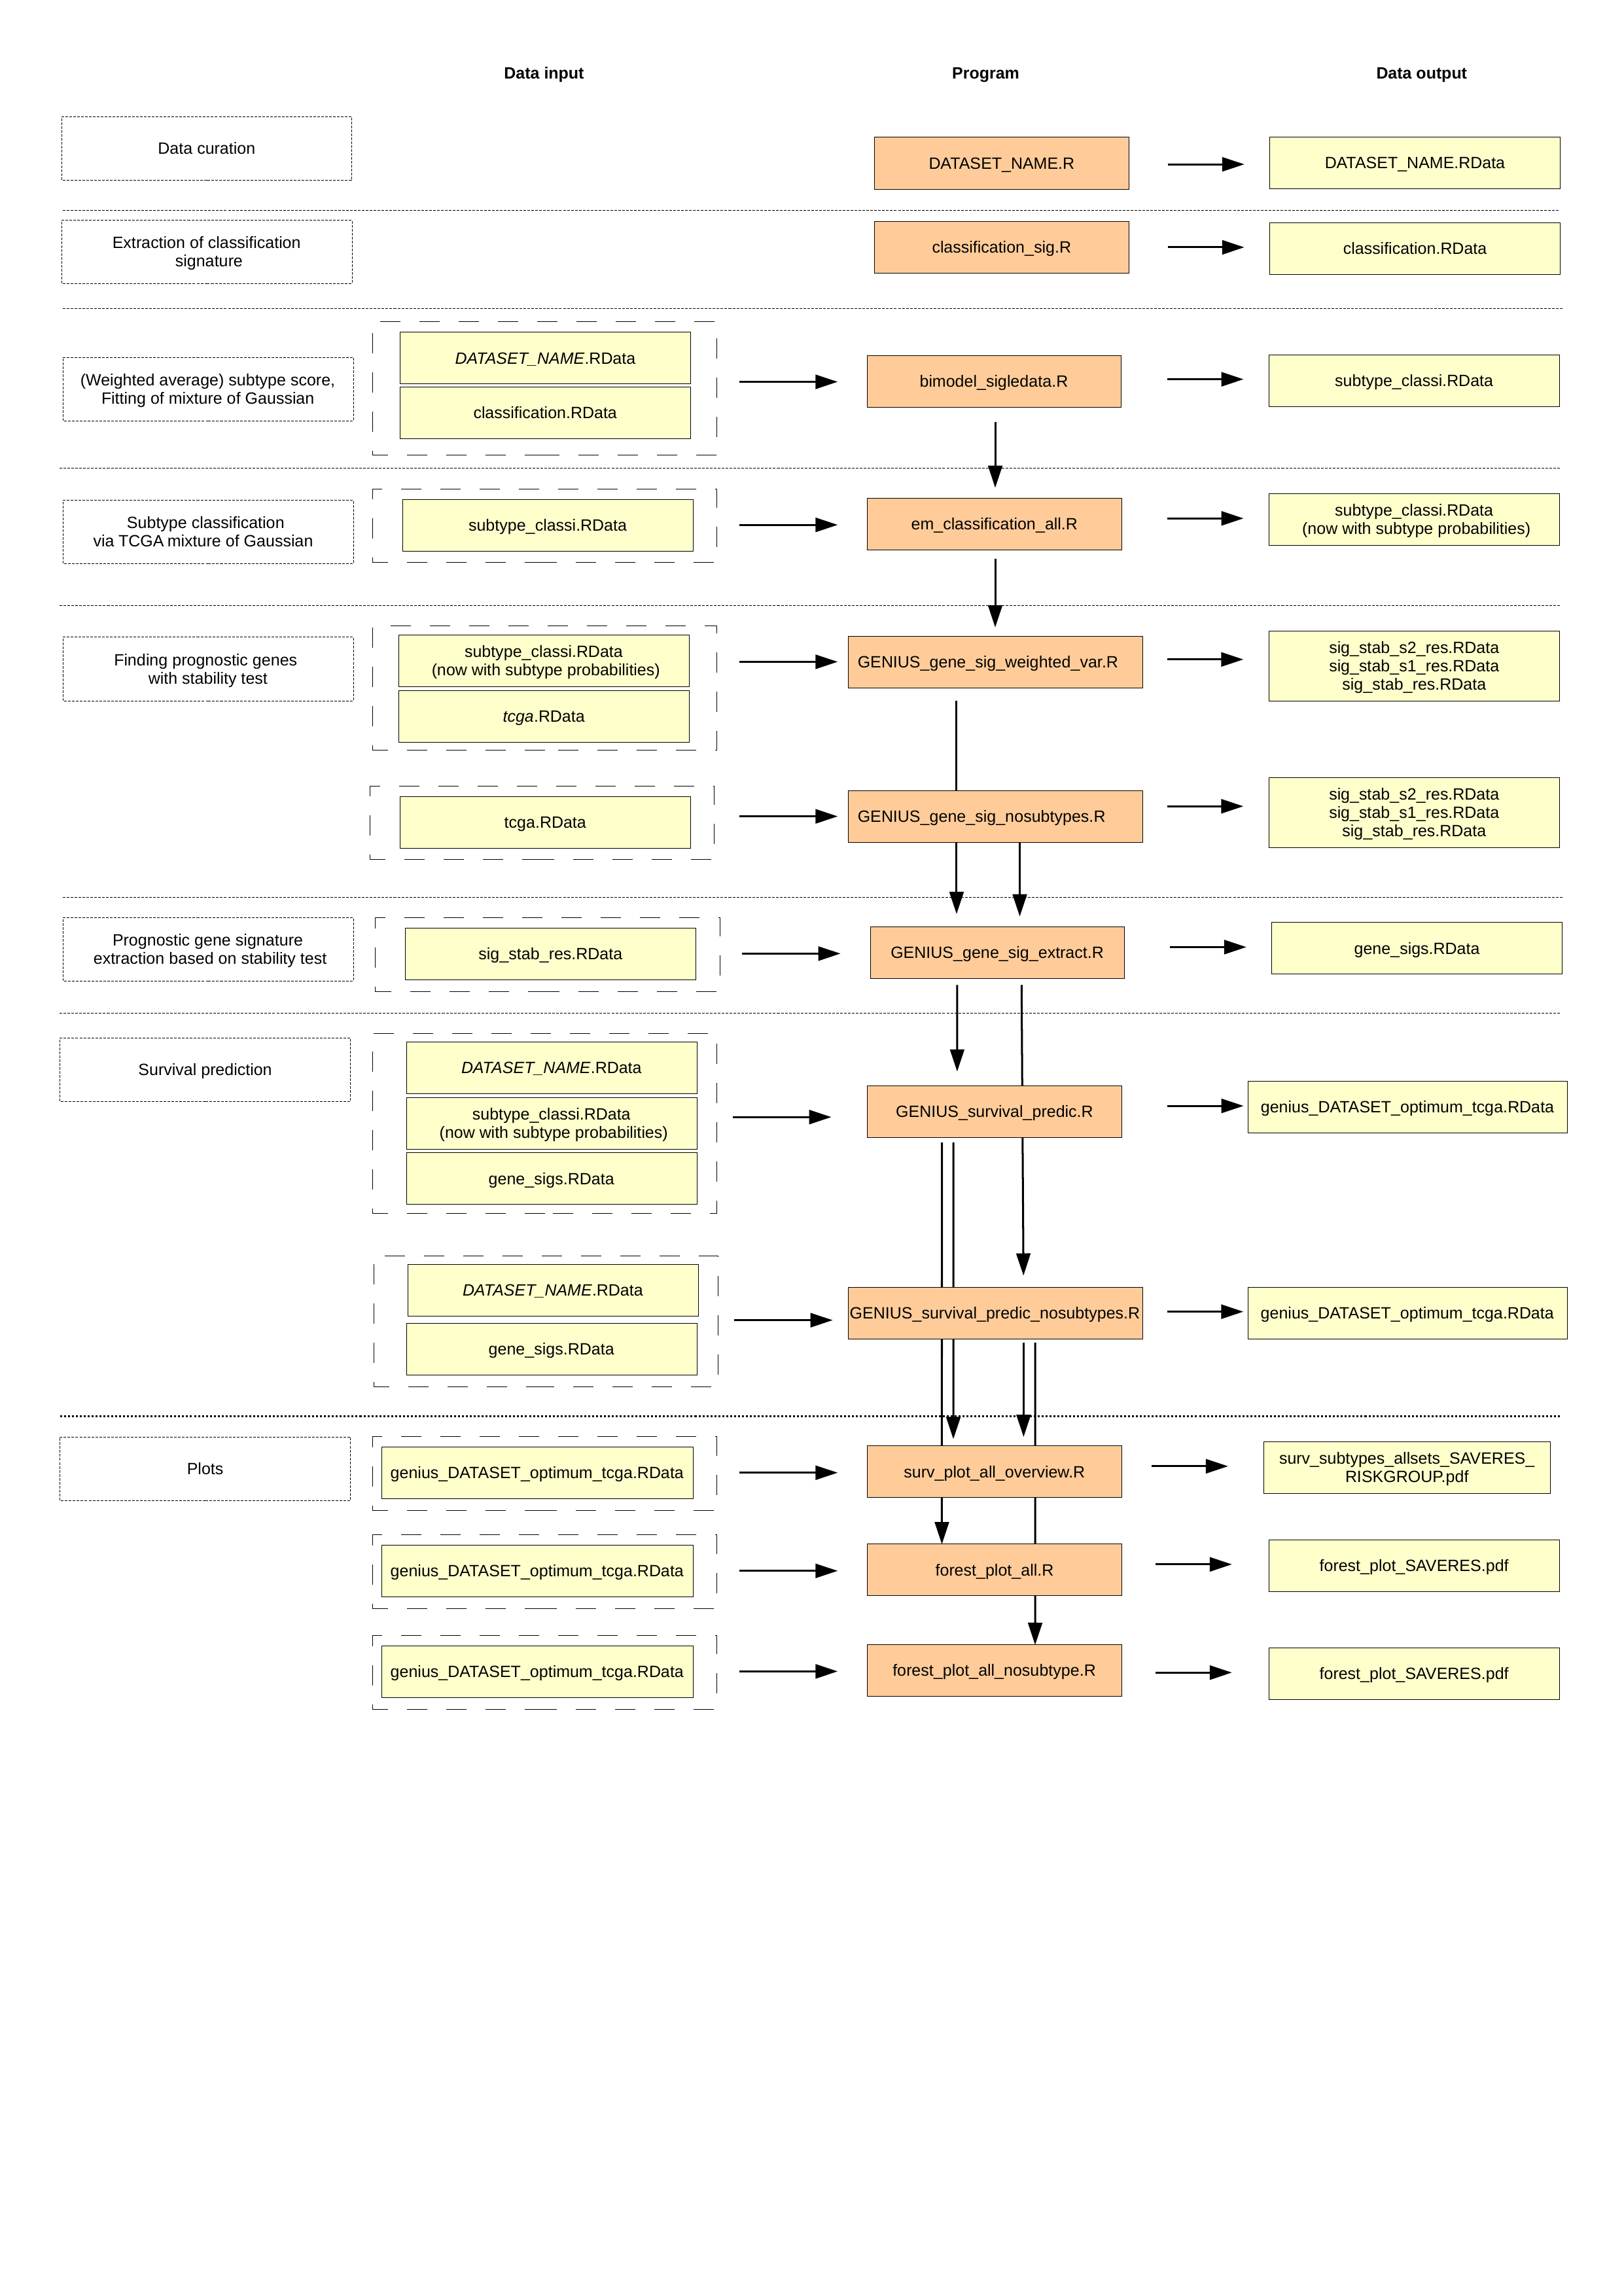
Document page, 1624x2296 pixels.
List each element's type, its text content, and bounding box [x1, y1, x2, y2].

text_box DATASET_NAME.RData [408, 1264, 699, 1316]
text_box Program [927, 59, 1045, 88]
text_box subtype_classi.RData (now with subtype probabilities) [406, 1097, 697, 1150]
text_box subtype_classi.RData (now with subtype probabilities) [1269, 493, 1560, 546]
text_box genius_DATASET_optimum_tcga.RData [1248, 1081, 1568, 1133]
text_box genius_DATASET_optimum_tcga.RData [1248, 1287, 1568, 1339]
text_box subtype_classi.RData [402, 499, 694, 552]
text_box sig_stab_s2_res.RData sig_stab_s1_res.RData sig_stab_res.RData [1269, 777, 1560, 848]
text_box DATASET_NAME.RData [1269, 137, 1561, 189]
text_box em_classification_all.R [867, 498, 1122, 550]
text_box forest_plot_SAVERES.pdf [1269, 1540, 1560, 1592]
text_box surv_plot_all_overview.R [867, 1445, 1122, 1498]
text_box Data output [1363, 59, 1481, 88]
text_box classification.RData [400, 387, 691, 439]
text_box Data input [485, 59, 603, 88]
text_box Plots [60, 1437, 351, 1501]
text_box gene_sigs.RData [406, 1323, 697, 1375]
text_box genius_DATASET_optimum_tcga.RData [381, 1447, 694, 1499]
text_box Prognostic gene signature extraction based on stability test [63, 917, 354, 981]
text_box tcga.RData [400, 796, 691, 849]
text_box GENIUS_survival_predic.R [867, 1086, 1122, 1138]
text_box gene_sigs.RData [406, 1152, 697, 1205]
text_box DATASET_NAME.RData [406, 1042, 697, 1094]
text_box bimodel_sigledata.R [867, 355, 1121, 408]
text_box classification_sig.R [874, 221, 1129, 274]
text_box GENIUS_gene_sig_weighted_var.R [848, 636, 1143, 688]
text_box sig_stab_res.RData [405, 928, 696, 980]
text_box (Weighted average) subtype score, Fitting of mixture of Gaussian [63, 357, 354, 421]
text_box subtype_classi.RData [1269, 355, 1560, 407]
text_box genius_DATASET_optimum_tcga.RData [381, 1646, 694, 1698]
text_box Survival prediction [60, 1038, 351, 1102]
text_box GENIUS_survival_predic_nosubtypes.R [848, 1287, 1143, 1339]
text_box subtype_classi.RData (now with subtype probabilities) [398, 635, 690, 687]
text_box Subtype classification via TCGA mixture of Gaussian [63, 500, 354, 564]
text_box Data curation [62, 116, 352, 181]
text_box Finding prognostic genes with stability test [63, 637, 354, 701]
text_box tcga.RData [398, 690, 690, 743]
text_box gene_sigs.RData [1271, 922, 1562, 974]
text_box DATASET_NAME.RData [400, 332, 691, 384]
text_box forest_plot_SAVERES.pdf [1269, 1648, 1560, 1700]
text_box surv_subtypes_allsets_SAVERES_ RISKGROUP.pdf [1263, 1441, 1551, 1494]
text_box GENIUS_gene_sig_nosubtypes.R [848, 790, 1143, 843]
text_box genius_DATASET_optimum_tcga.RData [381, 1545, 694, 1597]
text_box forest_plot_all.R [867, 1544, 1122, 1596]
text_box classification.RData [1269, 222, 1561, 275]
text_box GENIUS_gene_sig_extract.R [870, 927, 1125, 979]
text_box Extraction of classification signature [62, 220, 353, 284]
text_box sig_stab_s2_res.RData sig_stab_s1_res.RData sig_stab_res.RData [1269, 631, 1560, 701]
text_box DATASET_NAME.R [874, 137, 1129, 190]
text_box forest_plot_all_nosubtype.R [867, 1644, 1122, 1697]
